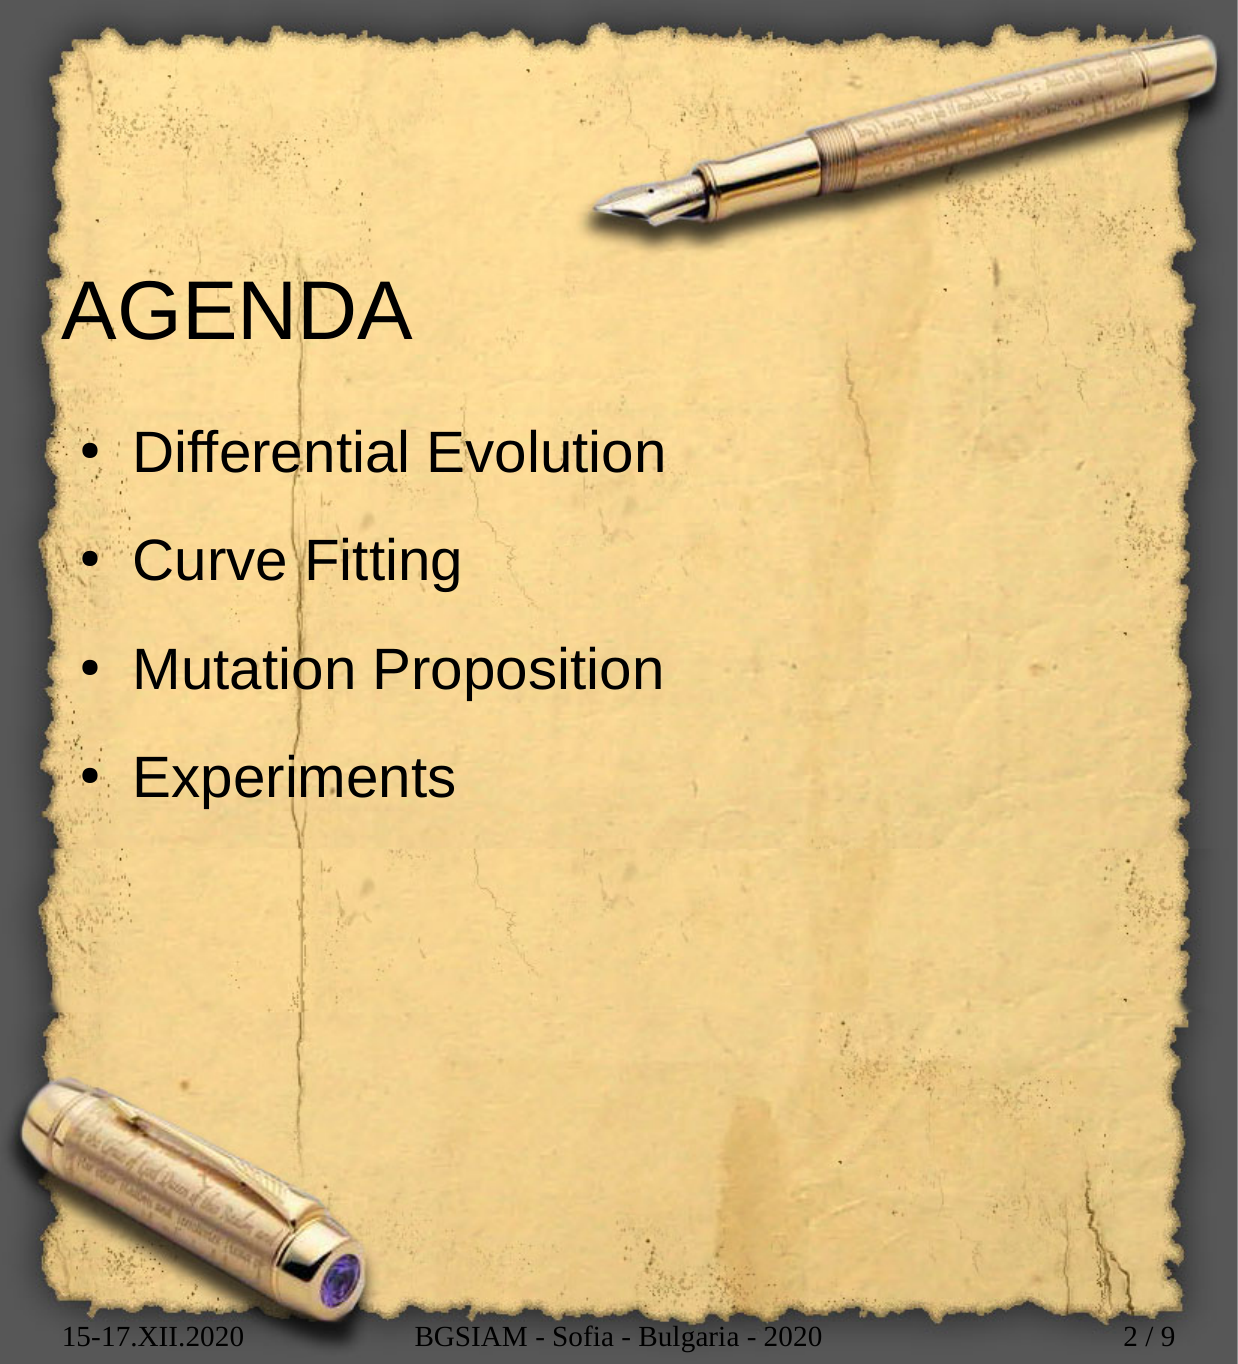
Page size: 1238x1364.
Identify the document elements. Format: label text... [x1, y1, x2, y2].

picture [0, 0, 1238, 1364]
list Differential Evolution Curve Fitting Mutation Proposition Experiments [61, 420, 1176, 1110]
title Agenda [61, 240, 1176, 383]
